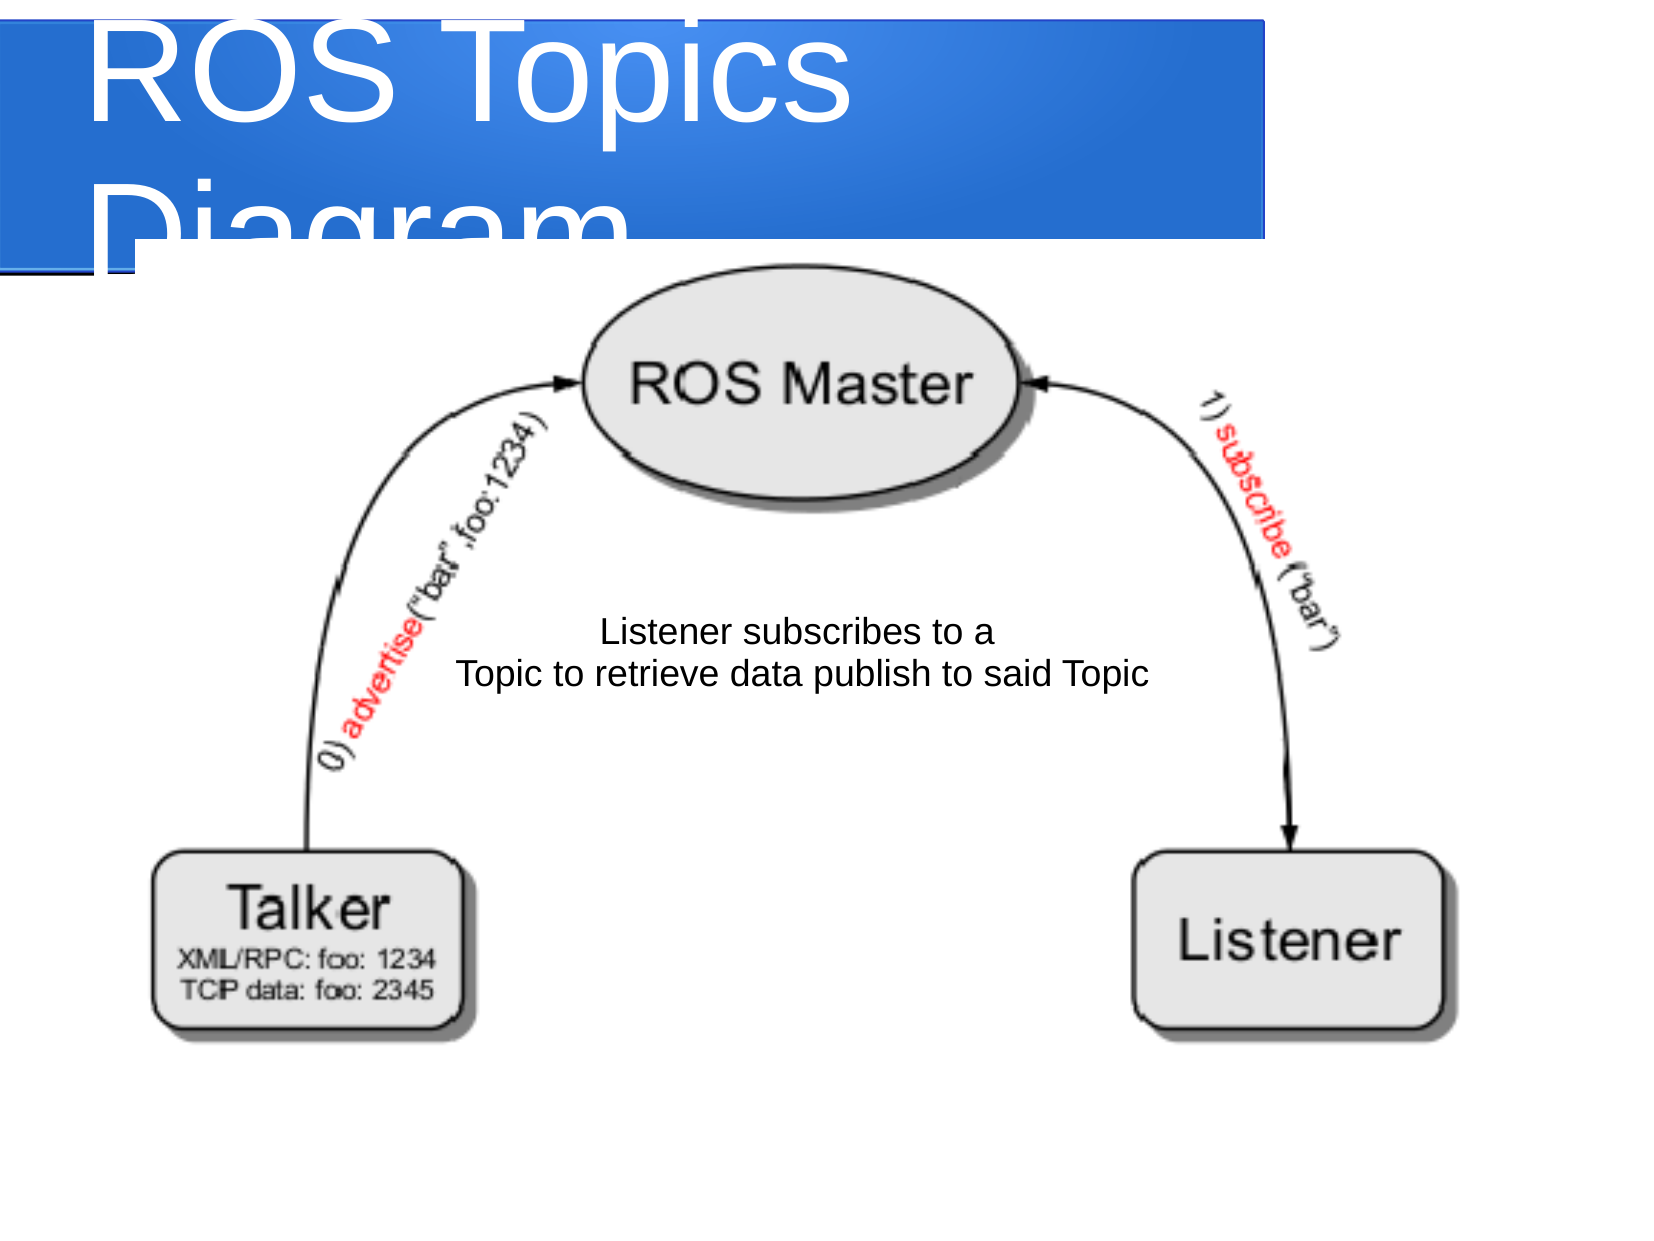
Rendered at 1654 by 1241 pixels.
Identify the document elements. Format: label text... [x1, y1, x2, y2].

picture [135, 239, 1471, 1066]
title ROS Topics Diagram [82, 0, 1250, 317]
